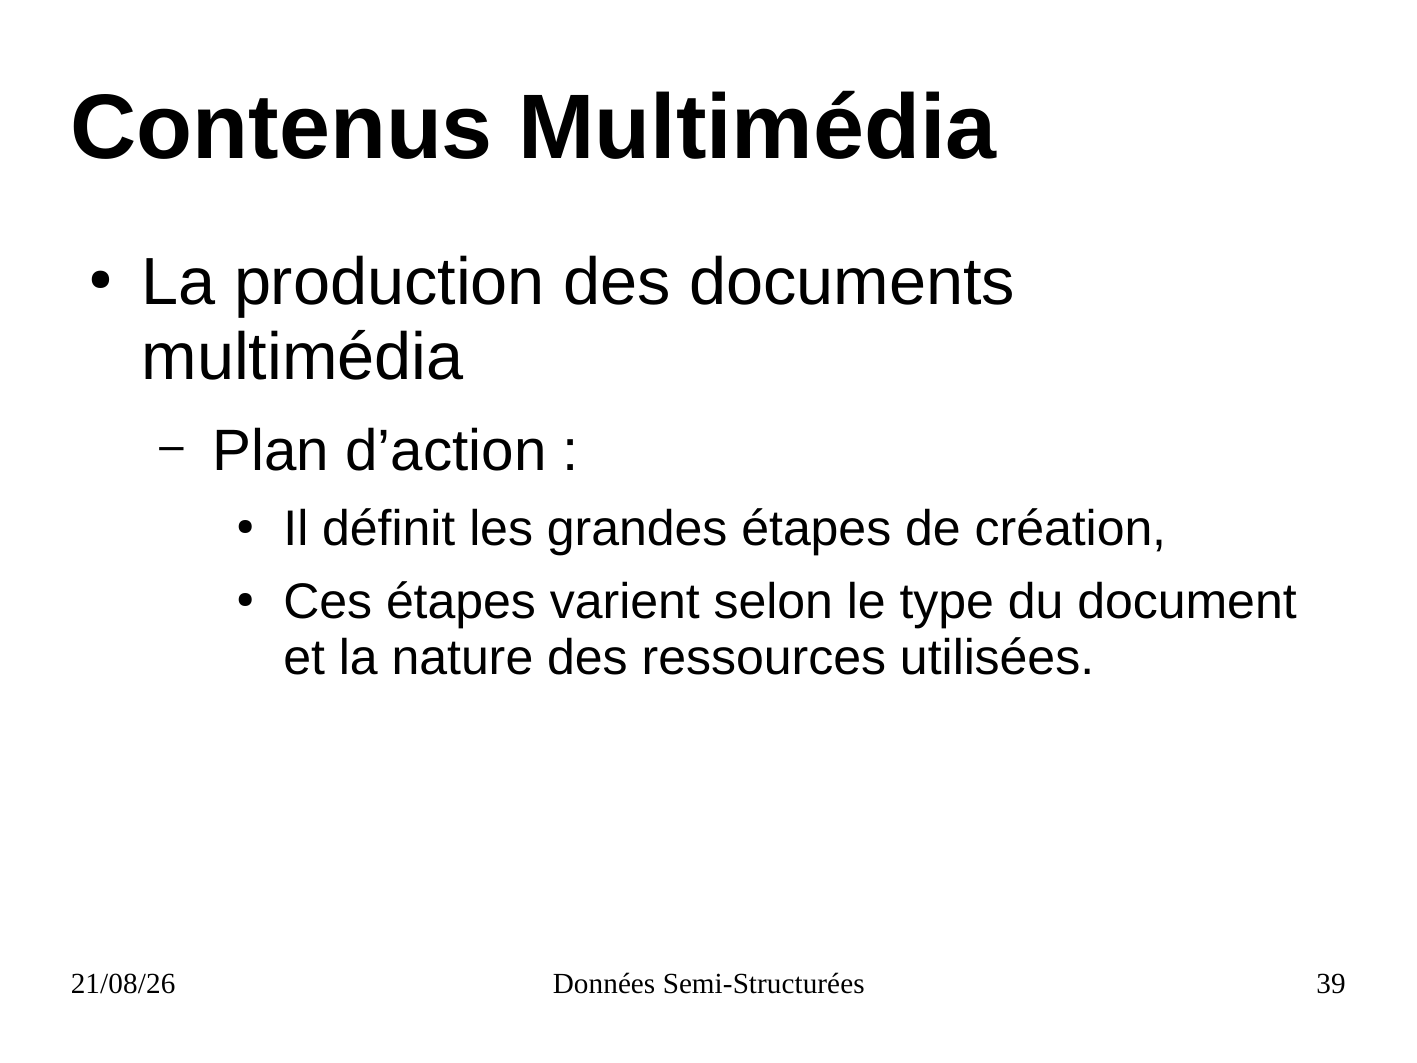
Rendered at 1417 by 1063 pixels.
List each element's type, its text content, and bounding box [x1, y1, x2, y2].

title Contenus Multimédia [70, 42, 1346, 212]
list La production des documents multimédia Plan d’action : Il définit les grandes étapes de création, Ces étapes varient selon le type du document et la nature des ressources utilisées. [70, 244, 1346, 925]
